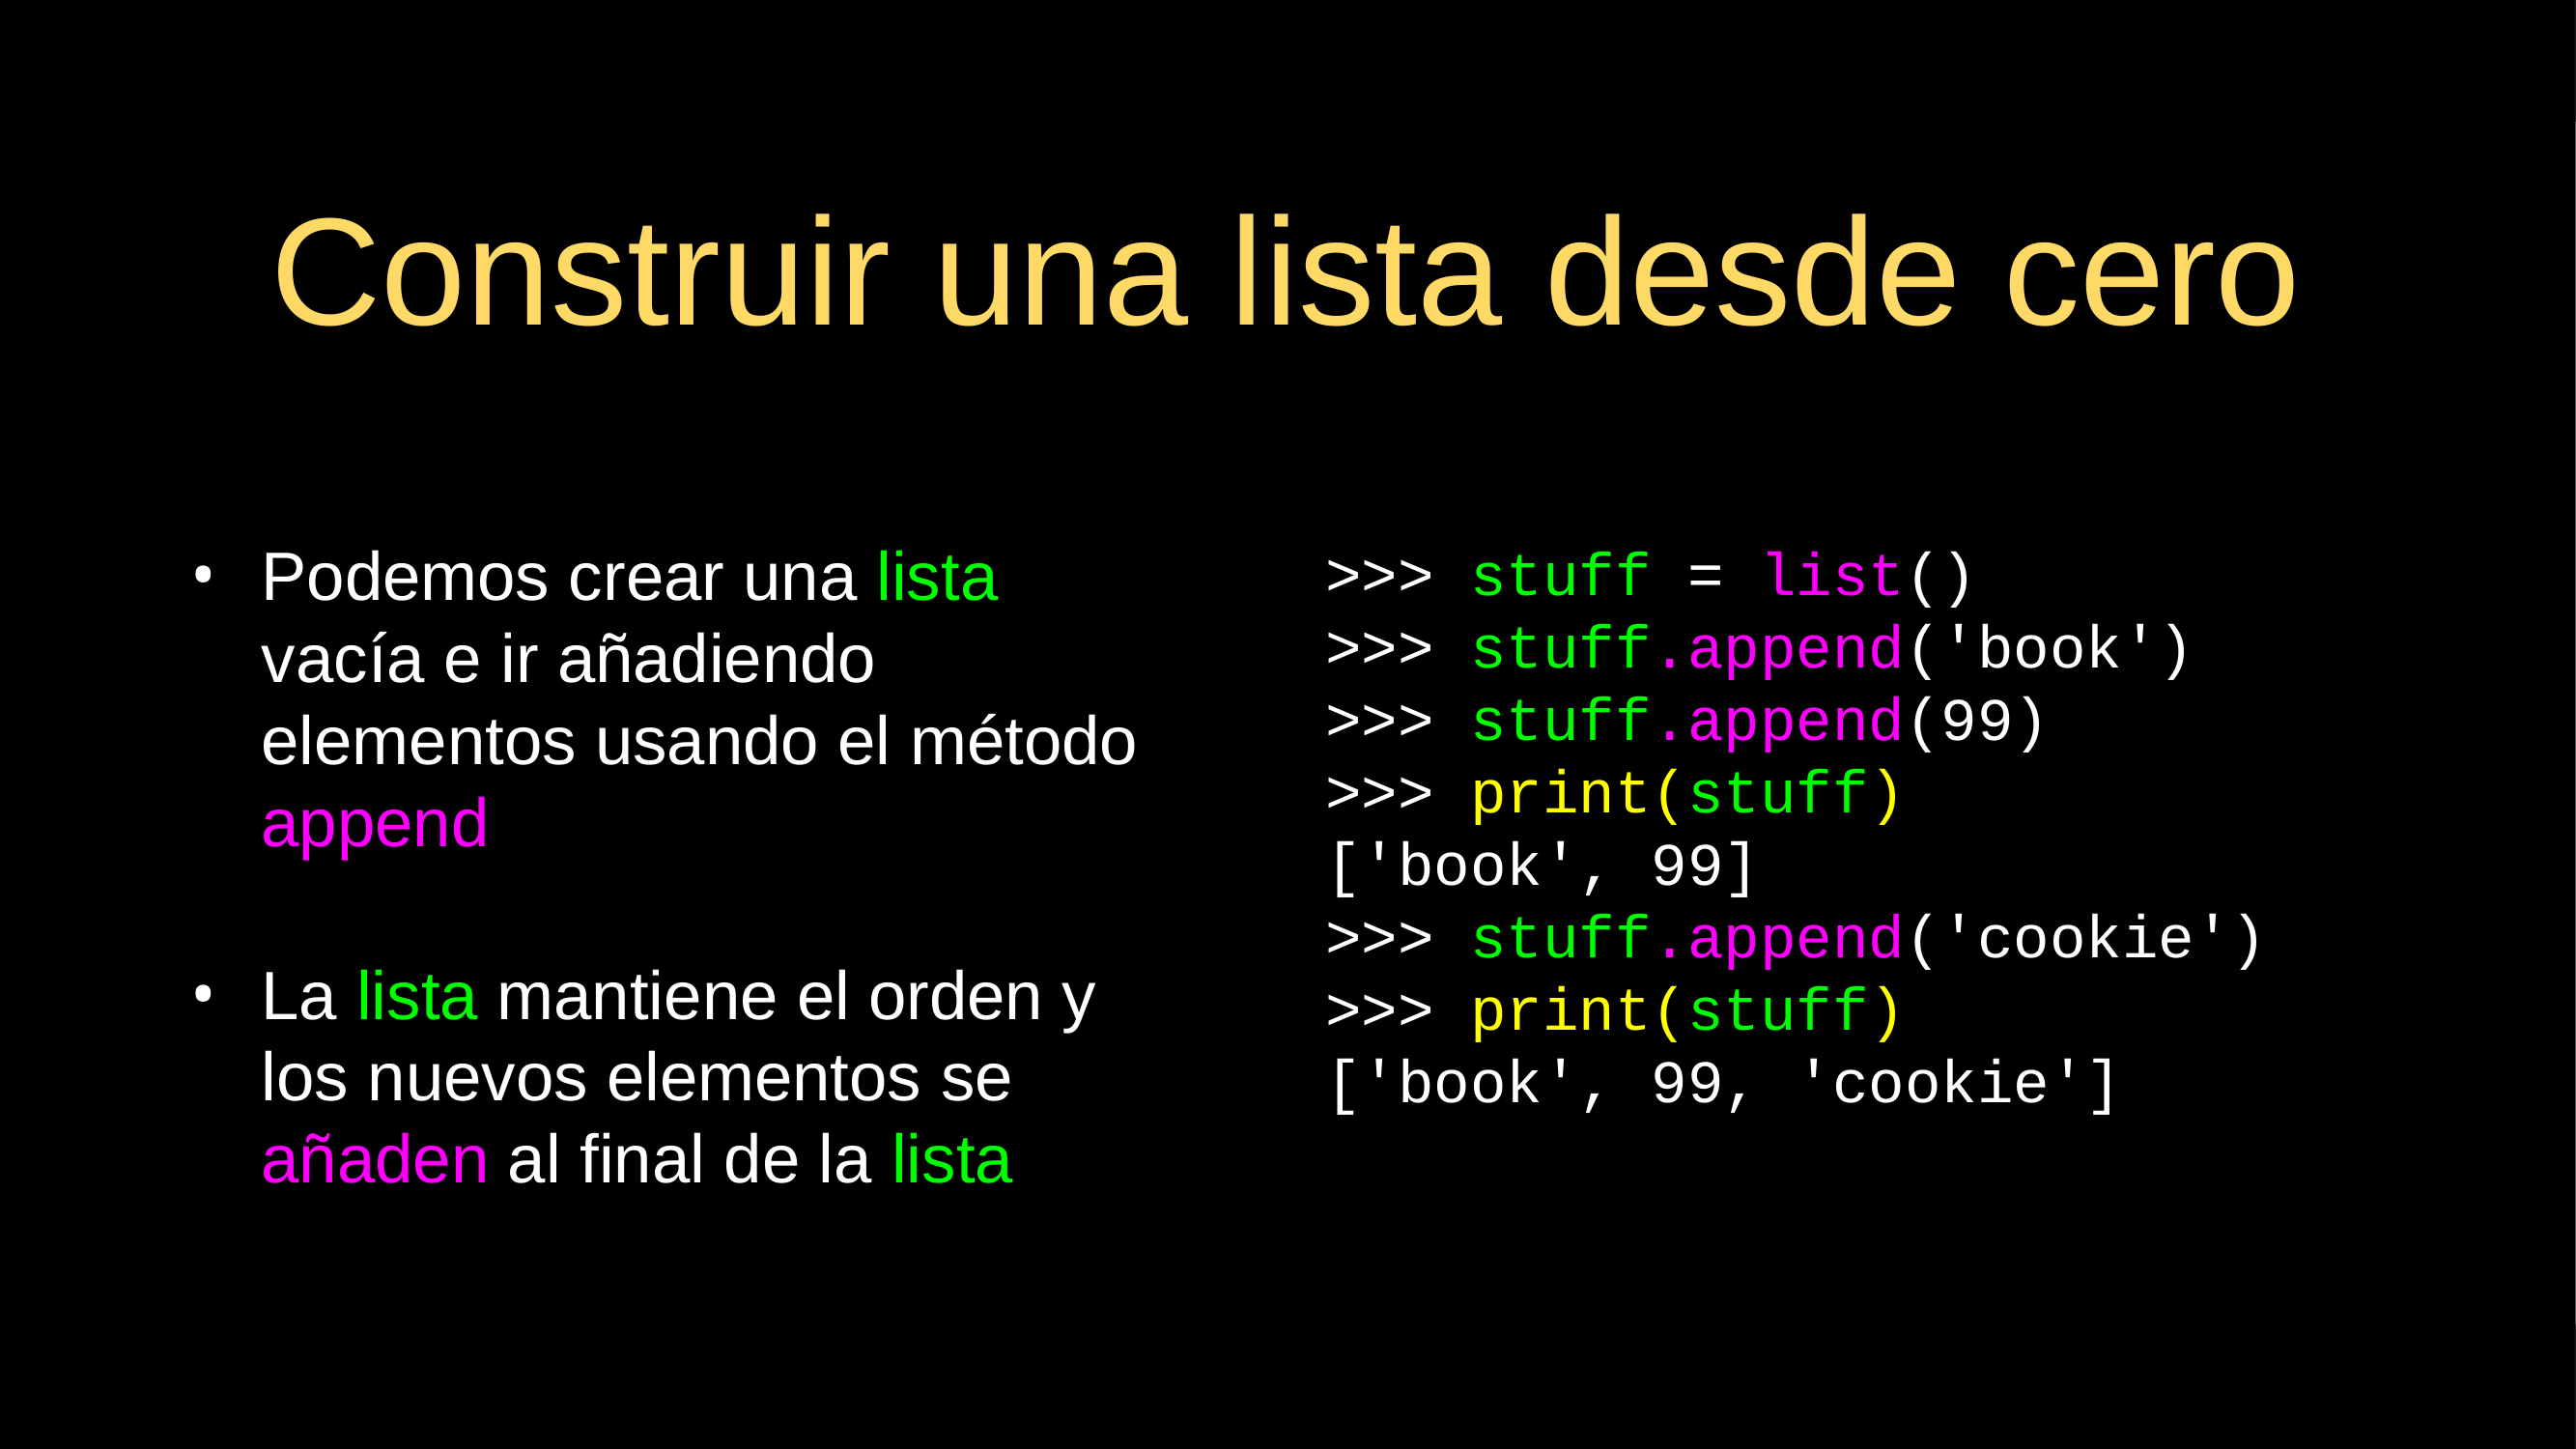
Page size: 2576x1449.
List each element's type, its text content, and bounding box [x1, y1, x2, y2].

list Podemos crear una lista vacía e ir añadiendo elementos usando el método append La lista mantiene el orden y los nuevos elementos se añaden al final de la lista [183, 412, 1182, 1317]
text_box >>> stuff = list() >>> stuff.append('book') >>> stuff.append(99) >>> print(stuff) ['book', 99] >>> stuff.append('cookie') >>> print(stuff) ['book', 99, 'cookie'] [1325, 473, 2507, 1177]
title Construir una lista desde cero [183, 125, 2391, 403]
